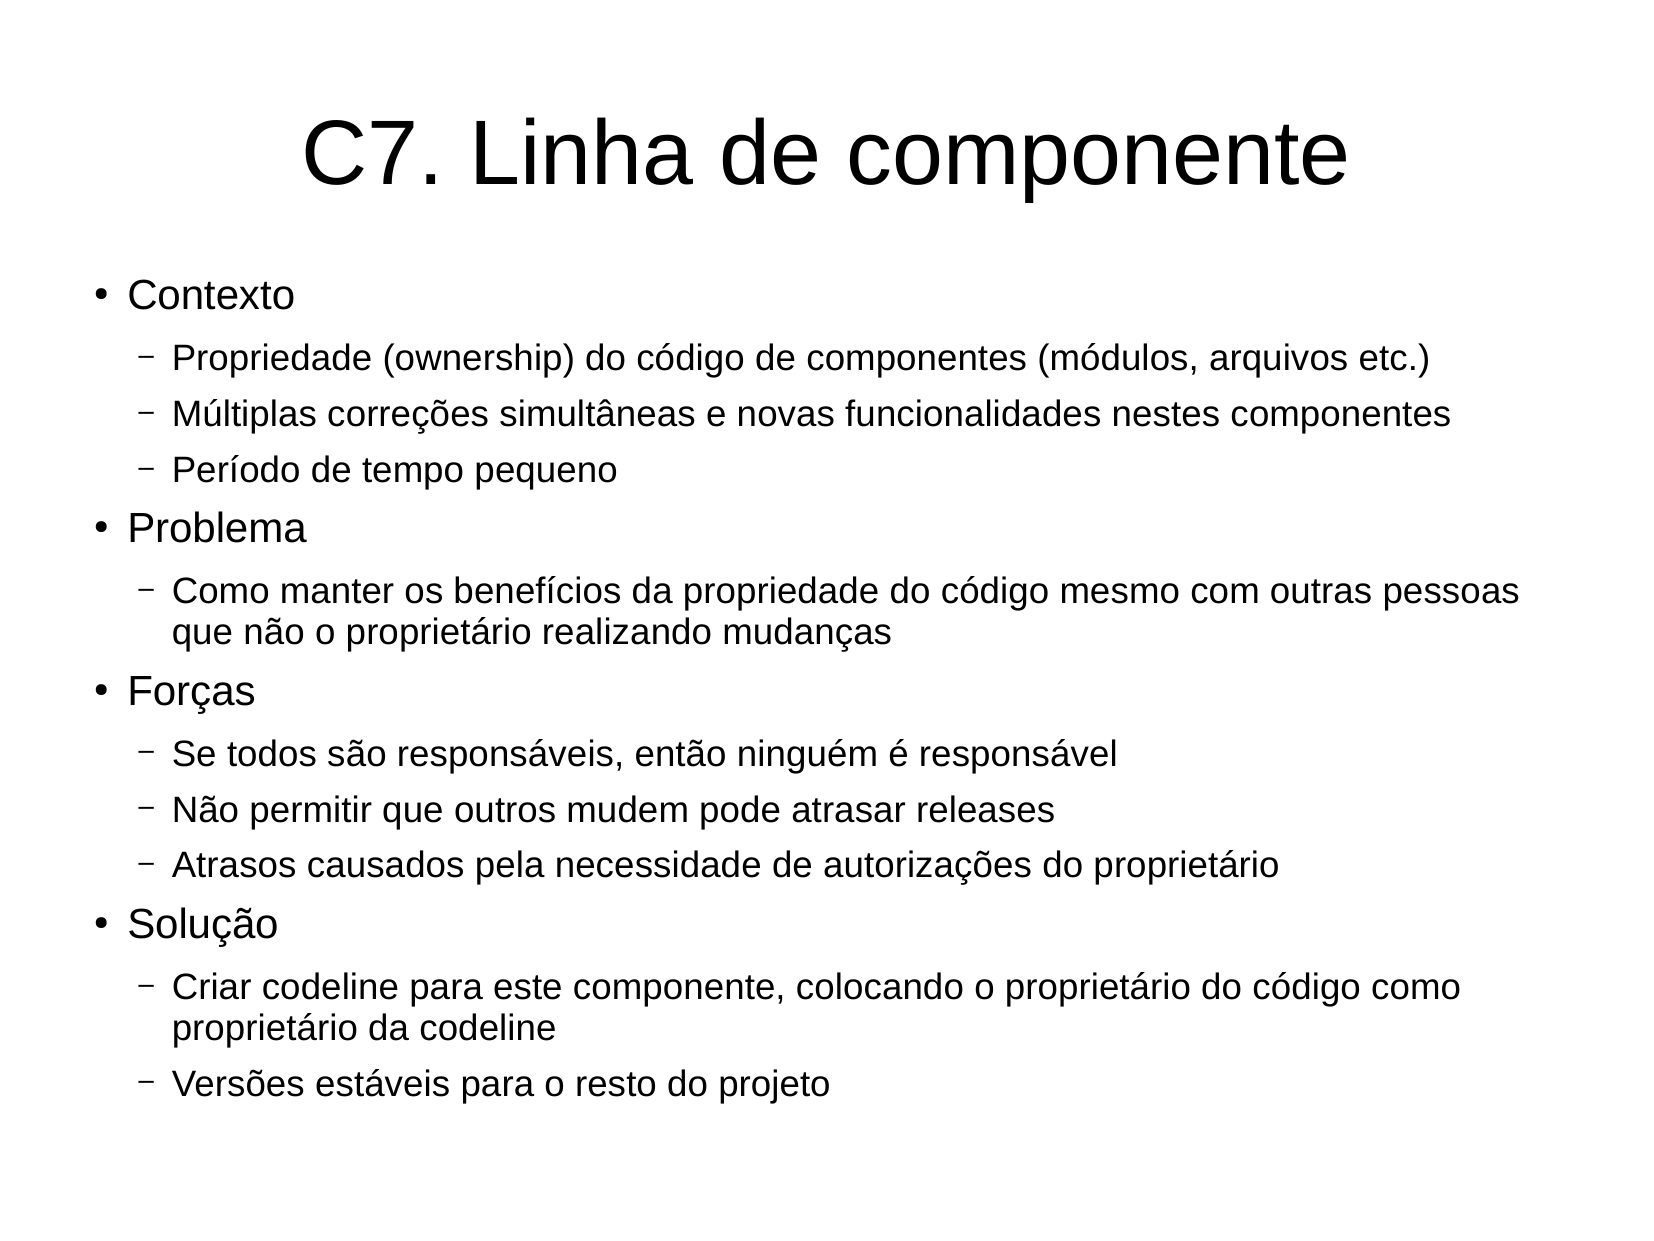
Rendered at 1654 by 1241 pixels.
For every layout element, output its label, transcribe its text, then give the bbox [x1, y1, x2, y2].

title C7. Linha de componente [82, 49, 1571, 257]
list Contexto Propriedade (ownership) do código de componentes (módulos, arquivos etc.) Múltiplas correções simultâneas e novas funcionalidades nestes componentes Período de tempo pequeno Problema Como manter os benefícios da propriedade do código mesmo com outras pessoas que não o proprietário realizando mudanças Forças Se todos são responsáveis, então ninguém é responsável Não permitir que outros mudem pode atrasar releases Atrasos causados pela necessidade de autorizações do proprietário Solução Criar codeline para este componente, colocando o proprietário do código como proprietário da codeline Versões estáveis para o resto do projeto [82, 271, 1571, 1111]
